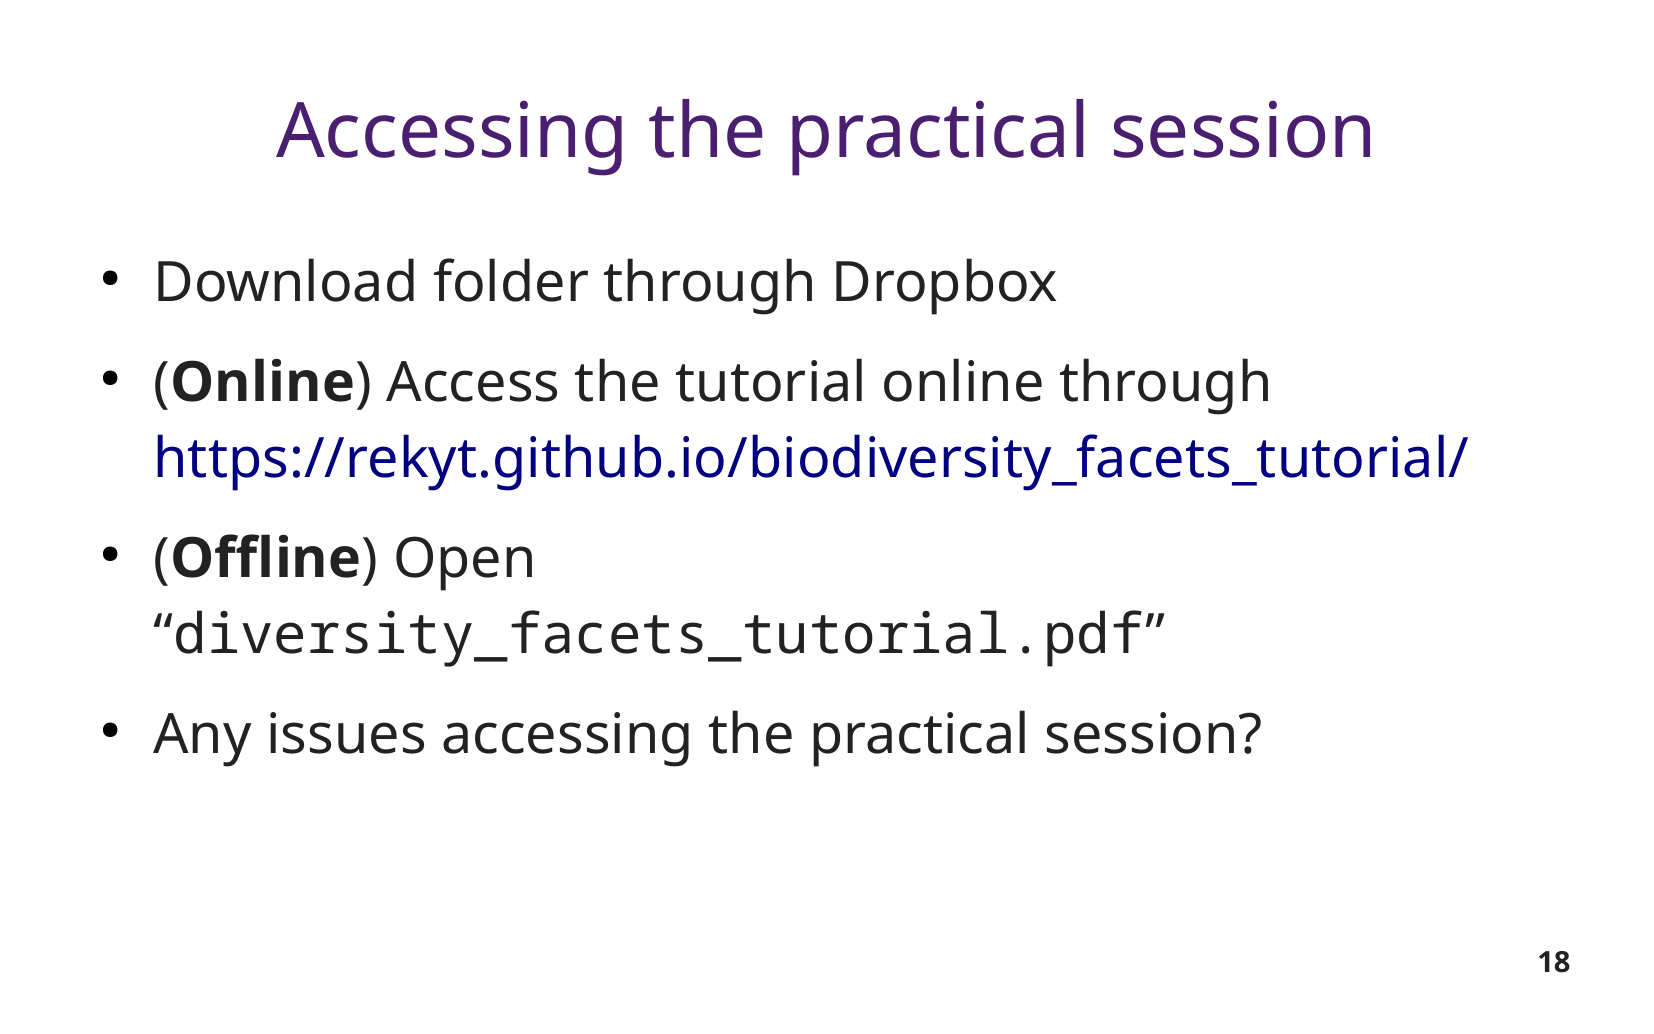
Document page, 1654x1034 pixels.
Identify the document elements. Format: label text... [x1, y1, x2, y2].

title Accessing the practical session [82, 41, 1571, 214]
list Download folder through Dropbox (Online) Access the tutorial online through https://rekyt.github.io/biodiversity_facets_tutorial/ (Offline) Open “diversity_facets_tutorial.pdf” Any issues accessing the practical session? [82, 241, 1571, 842]
